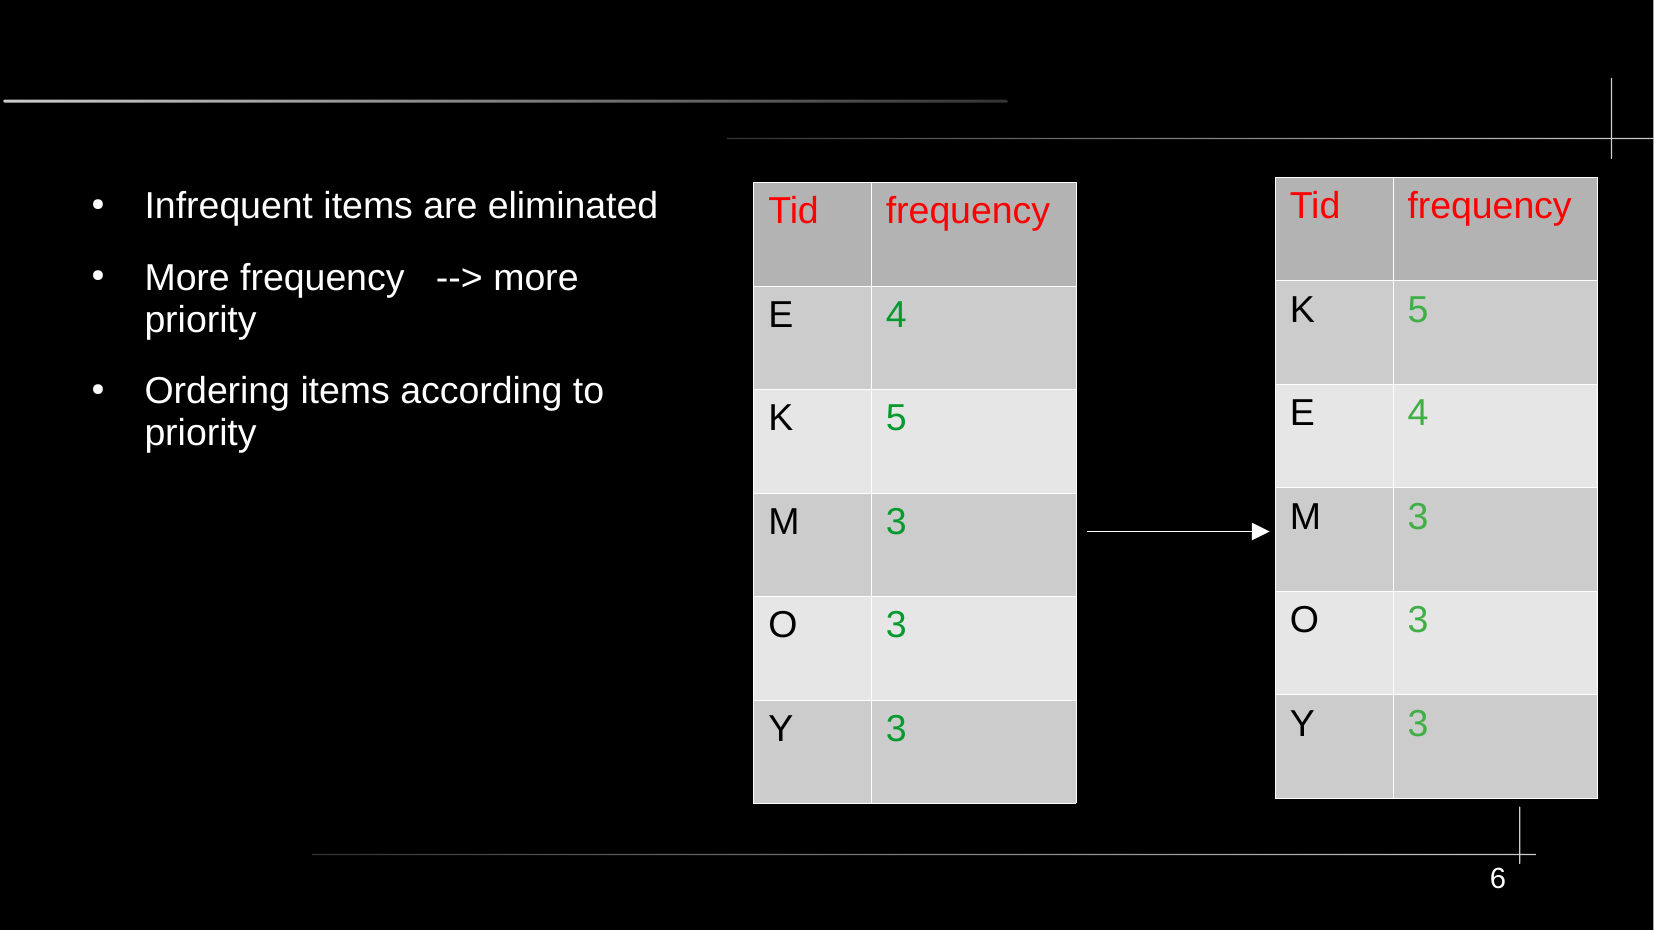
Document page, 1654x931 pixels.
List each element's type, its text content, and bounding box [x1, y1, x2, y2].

table_cell 5 [1394, 281, 1597, 384]
table_cell 4 [1394, 385, 1597, 487]
table_cell O [754, 597, 871, 700]
table_cell M [1276, 488, 1393, 591]
table_cell Y [1276, 695, 1393, 798]
table_cell O [1276, 592, 1393, 694]
table_header Tid [754, 183, 871, 286]
table_cell 3 [1394, 695, 1597, 798]
table_cell 3 [1394, 488, 1597, 591]
table_cell 3 [1394, 592, 1597, 694]
table_header frequency [1394, 178, 1597, 280]
table_cell 3 [872, 597, 1076, 700]
table_cell K [1276, 281, 1393, 384]
table_cell M [754, 494, 871, 596]
table_cell 4 [872, 287, 1076, 389]
table_cell Y [754, 701, 871, 803]
table_header Tid [1276, 178, 1393, 280]
table_cell 3 [872, 494, 1076, 596]
table_cell 5 [872, 390, 1076, 493]
table_header frequency [872, 183, 1076, 286]
table_cell E [754, 287, 871, 389]
table_cell 3 [872, 701, 1076, 803]
table_cell K [754, 390, 871, 493]
text_box Infrequent items are eliminated More frequency --> more priority Ordering items according to priority [59, 177, 680, 461]
table_cell E [1276, 385, 1393, 487]
